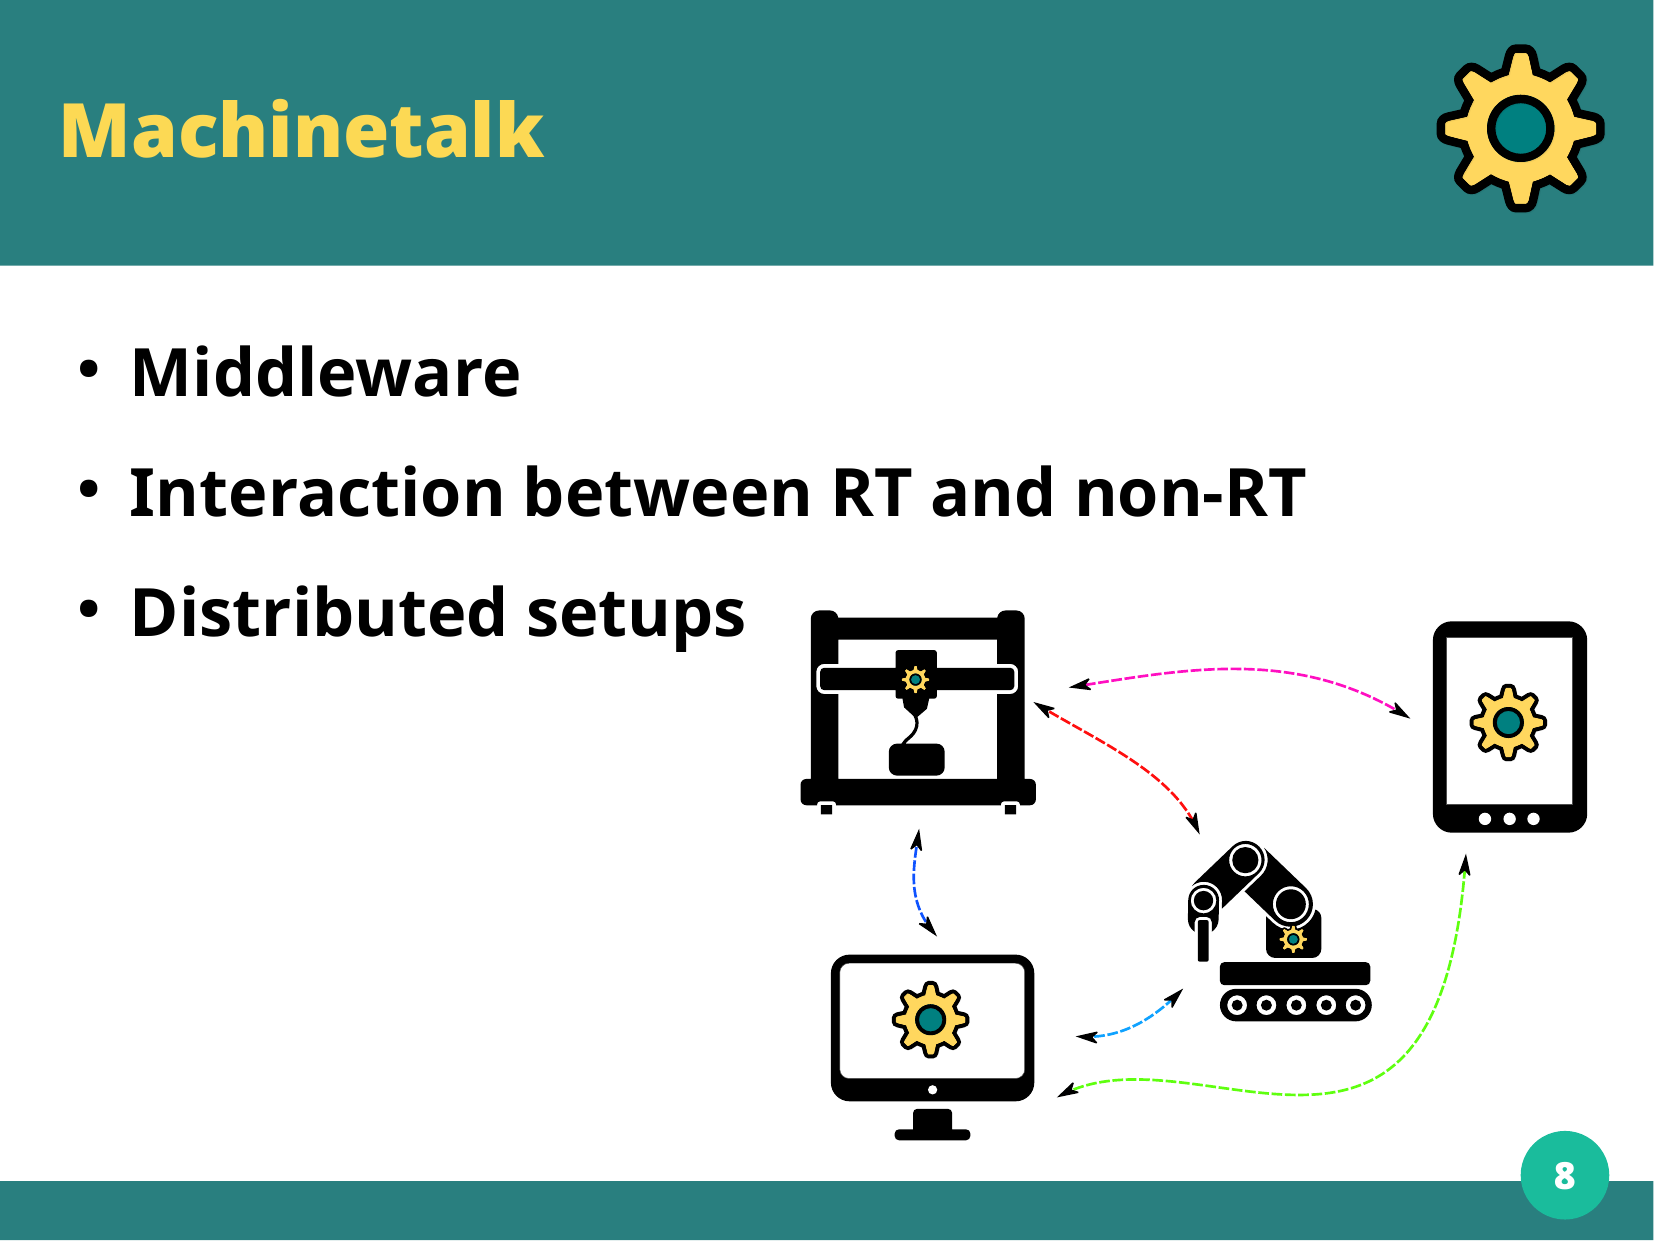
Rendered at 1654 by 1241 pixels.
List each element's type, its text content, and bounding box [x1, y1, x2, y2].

title Machinetalk [59, 49, 1595, 207]
picture [507, 391, 1654, 1241]
list Middleware Interaction between RT and non-RT Distributed setups [59, 324, 1595, 1152]
